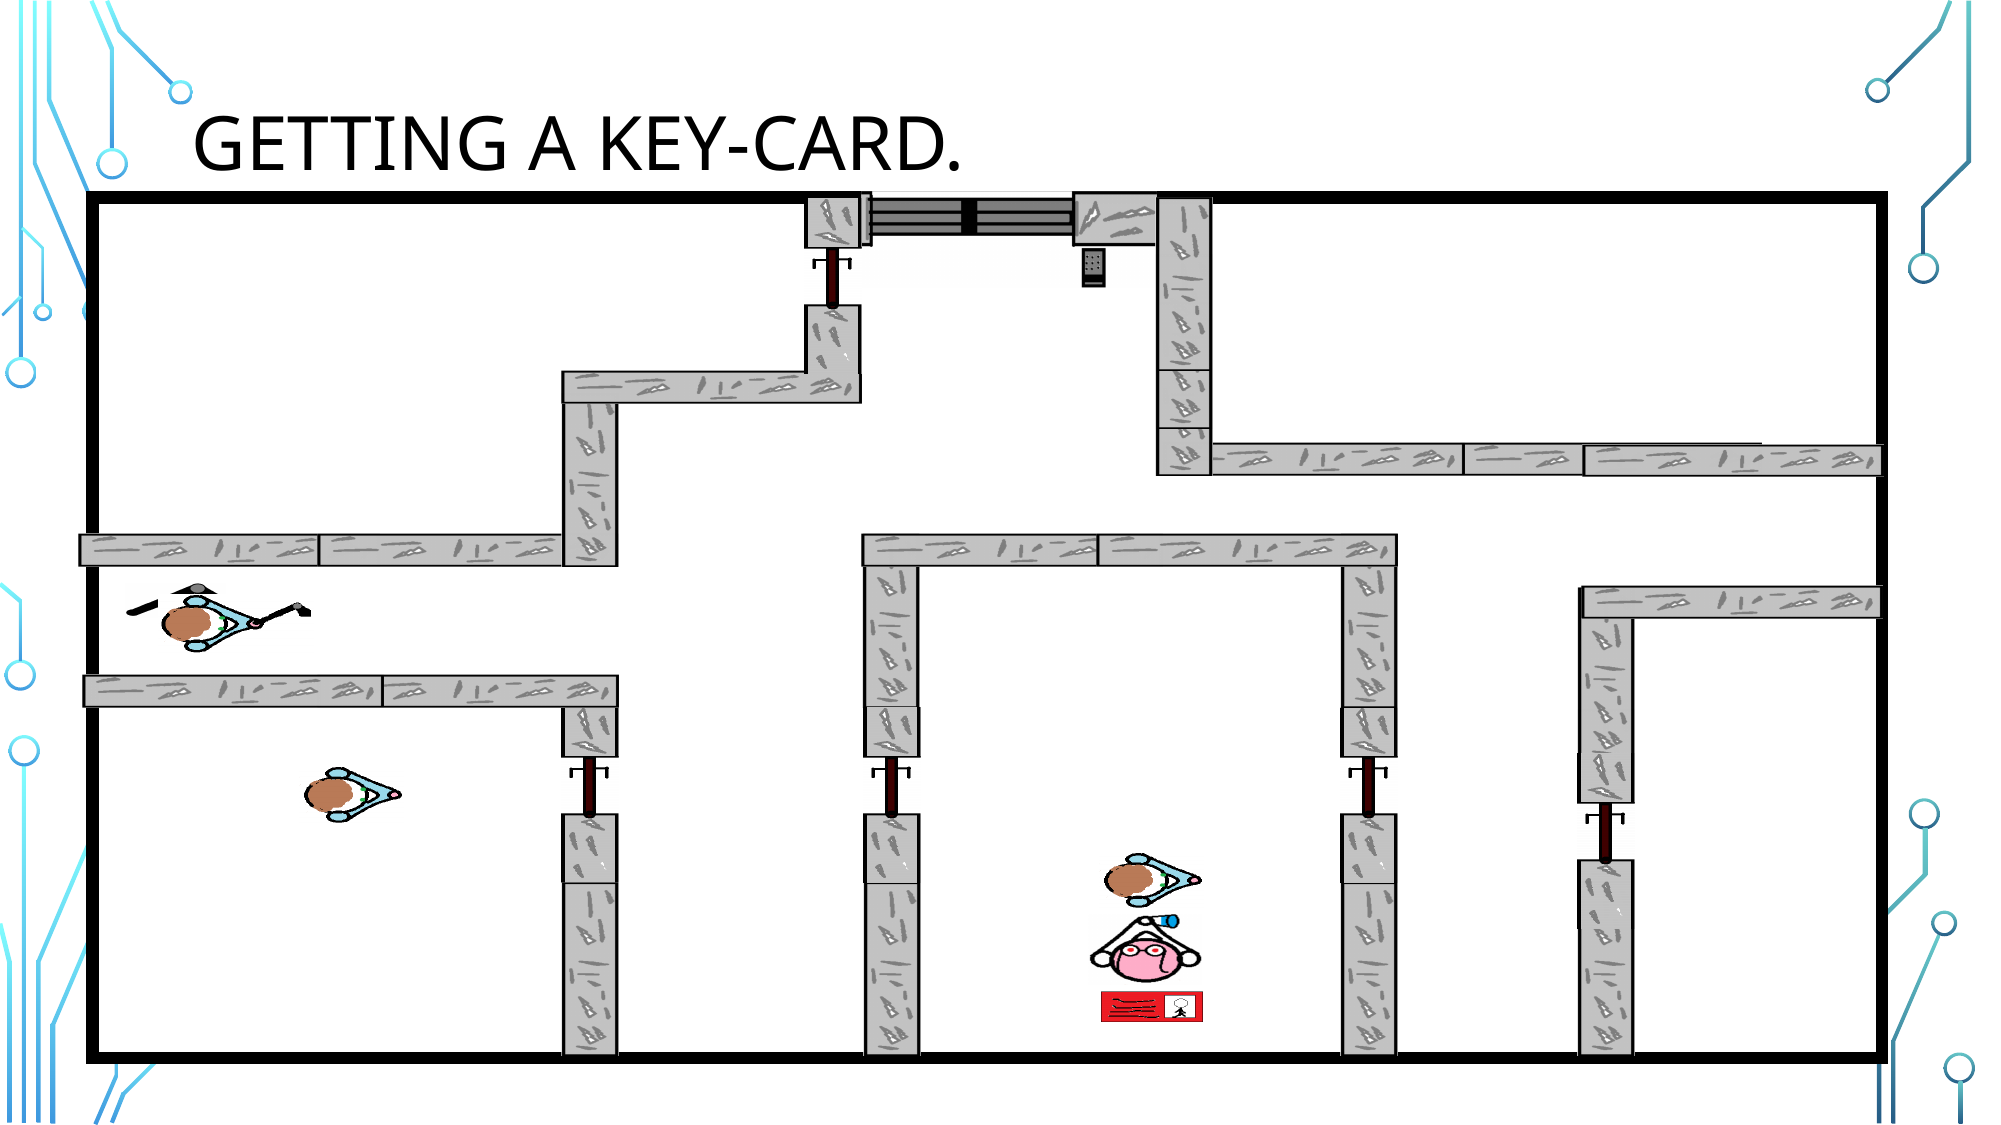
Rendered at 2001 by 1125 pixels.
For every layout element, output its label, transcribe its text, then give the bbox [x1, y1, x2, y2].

text_box [93, 288, 1882, 1058]
text_box [1213, 198, 1882, 444]
picture [861, 534, 1398, 1056]
text_box [93, 198, 804, 533]
table_cell [86, 828, 93, 843]
picture [1088, 914, 1202, 985]
picture [299, 766, 404, 823]
picture [1099, 852, 1204, 908]
picture [1577, 585, 1883, 1056]
picture [78, 268, 1884, 567]
picture [1100, 991, 1203, 1022]
title Getting a key-card. [176, 25, 1802, 268]
picture [82, 674, 619, 1056]
picture [125, 583, 314, 653]
table_cell [88, 925, 93, 935]
